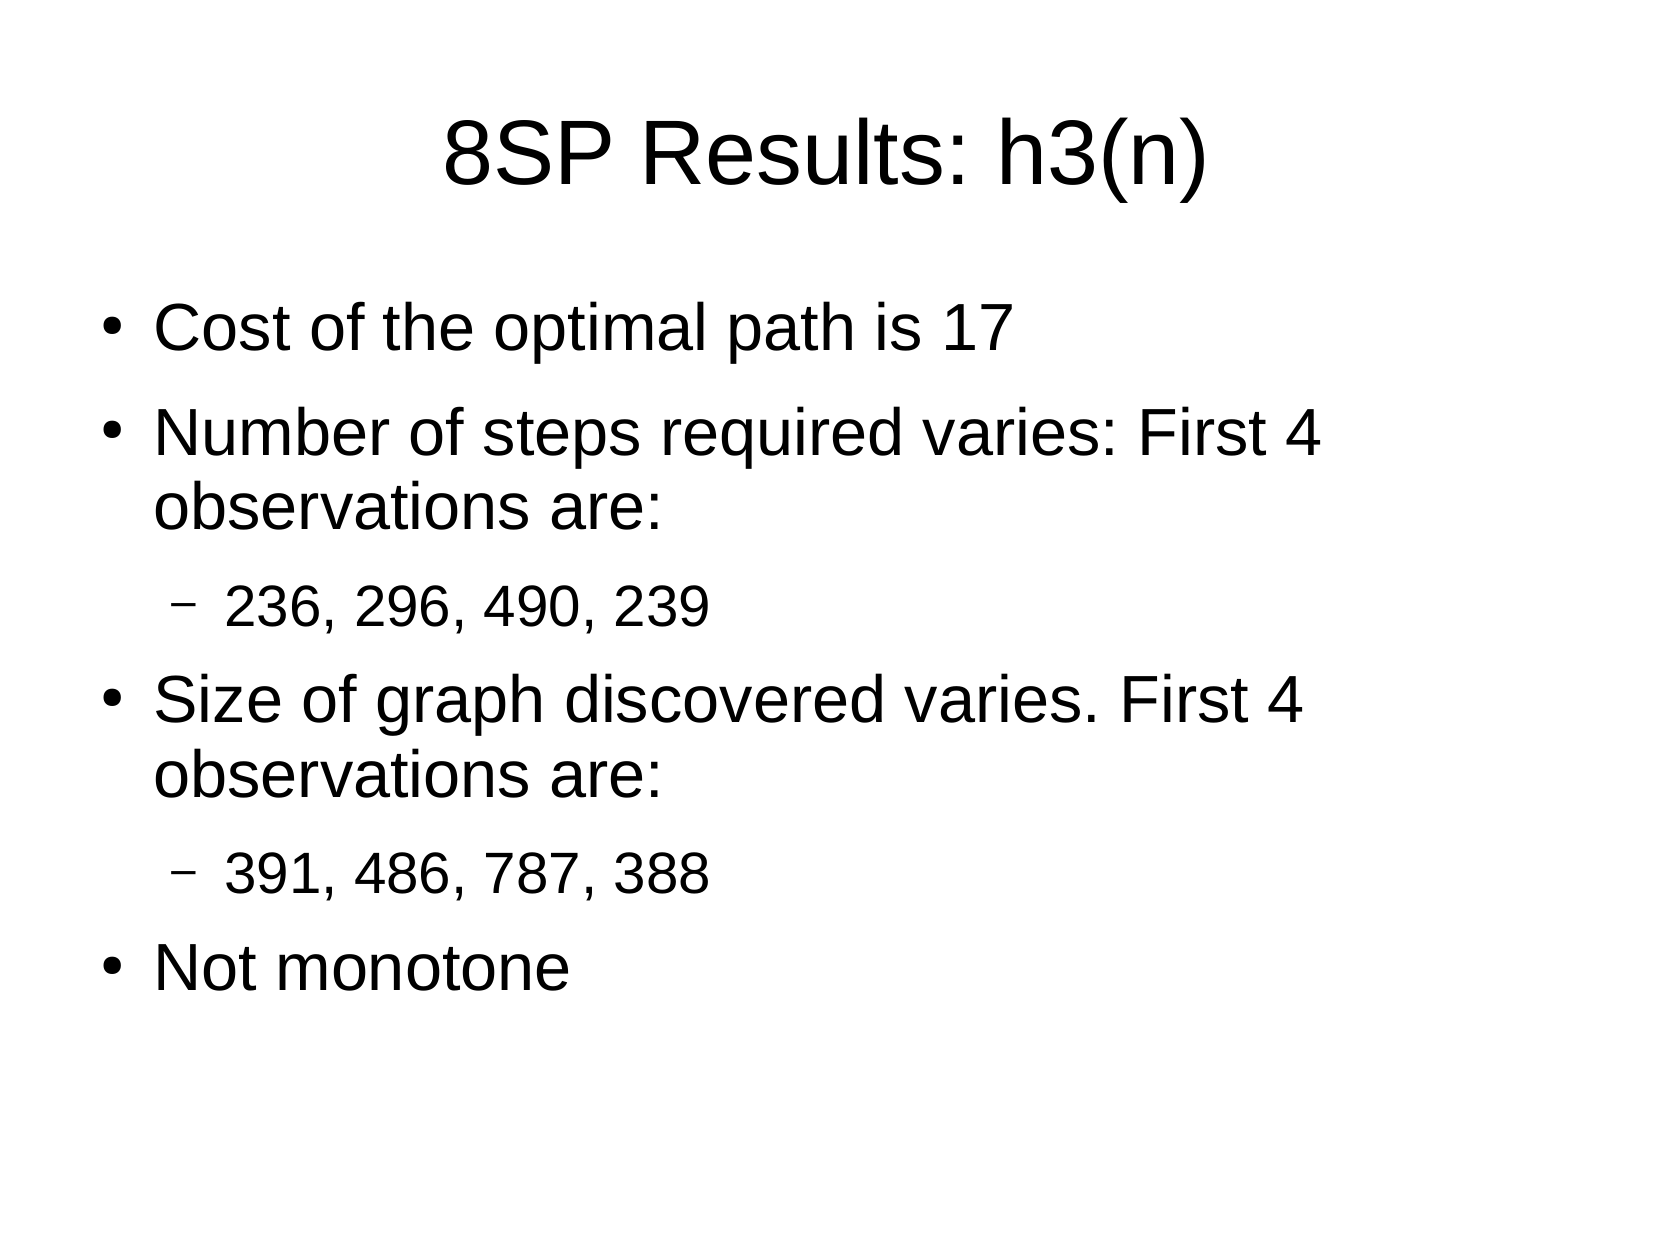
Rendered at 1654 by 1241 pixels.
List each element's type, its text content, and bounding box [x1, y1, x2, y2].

list Cost of the optimal path is 17 Number of steps required varies: First 4 observations are: 236, 296, 490, 239 Size of graph discovered varies. First 4 observations are: 391, 486, 787, 388 Not monotone [82, 290, 1538, 1182]
title 8SP Results: h3(n) [82, 49, 1571, 257]
